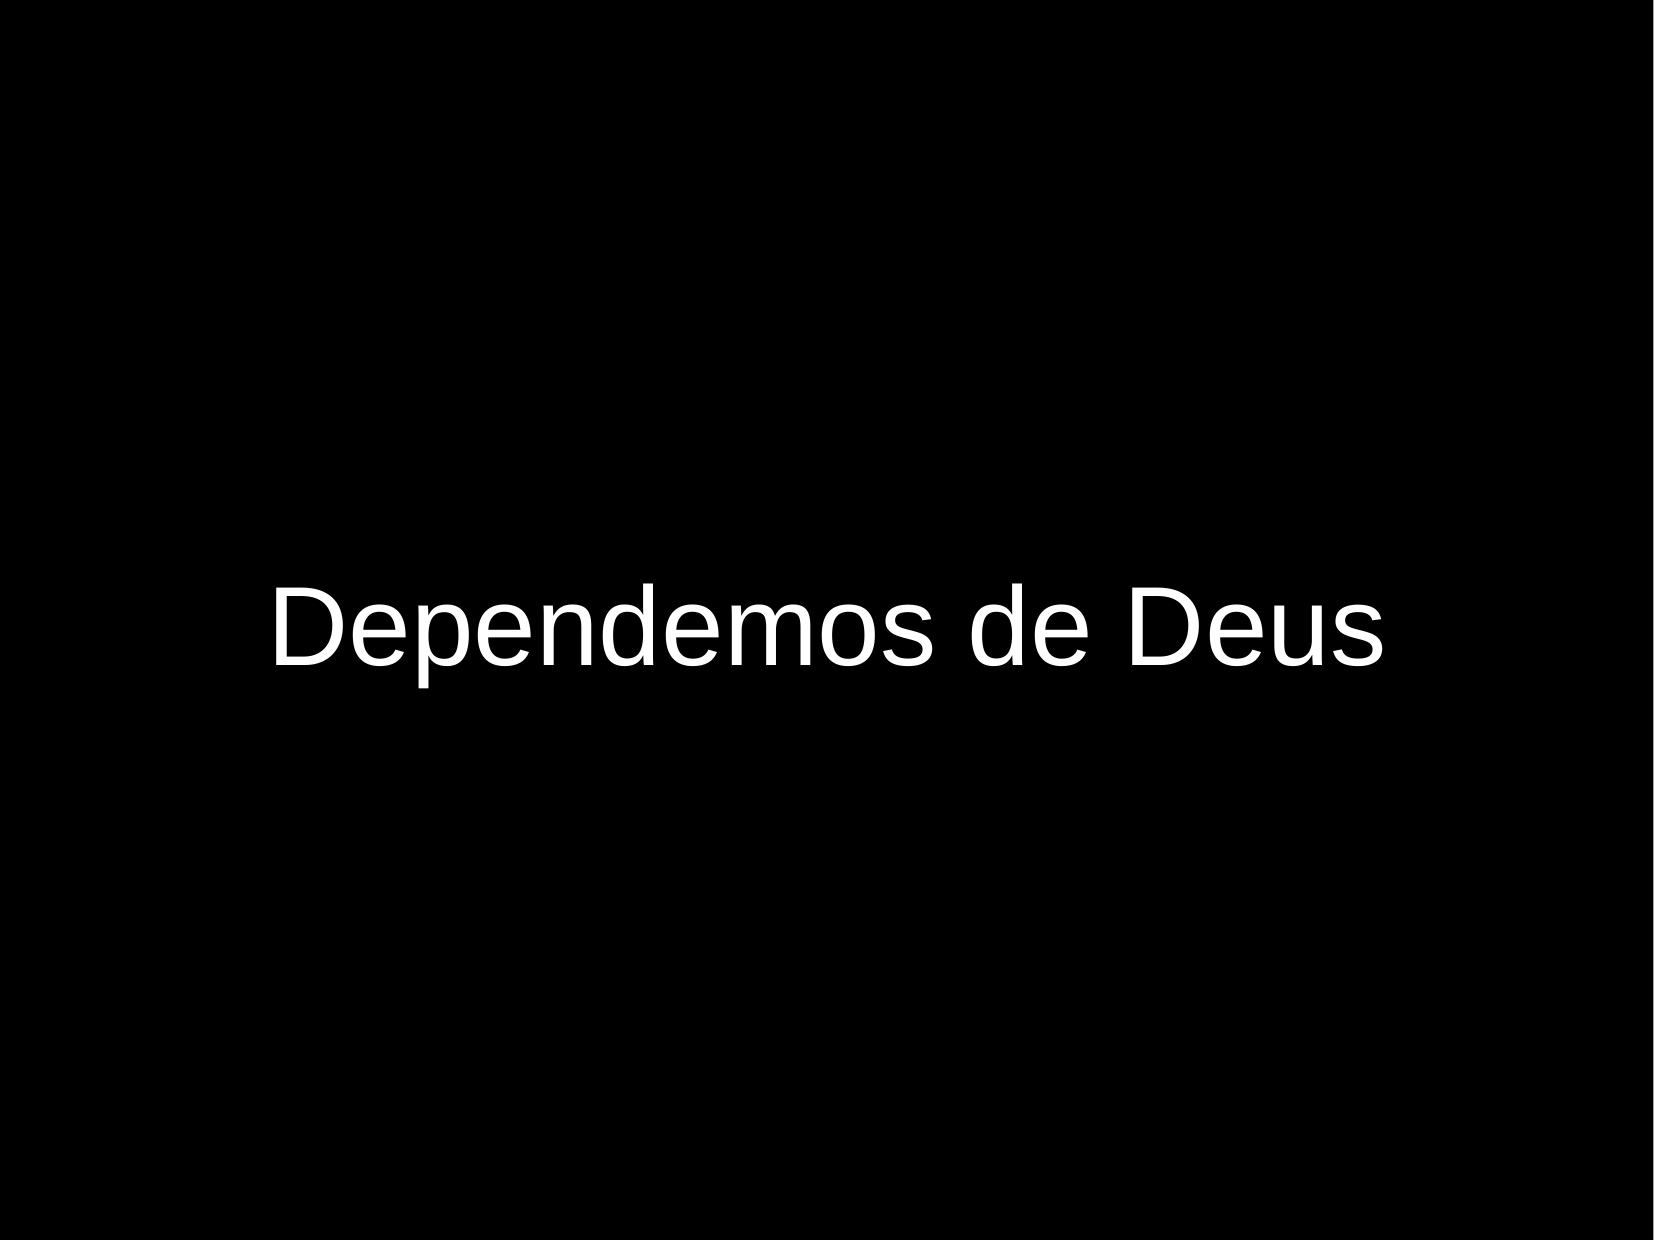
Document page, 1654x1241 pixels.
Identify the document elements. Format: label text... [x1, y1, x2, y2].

subtitle Dependemos de Deus [82, 47, 1571, 1205]
